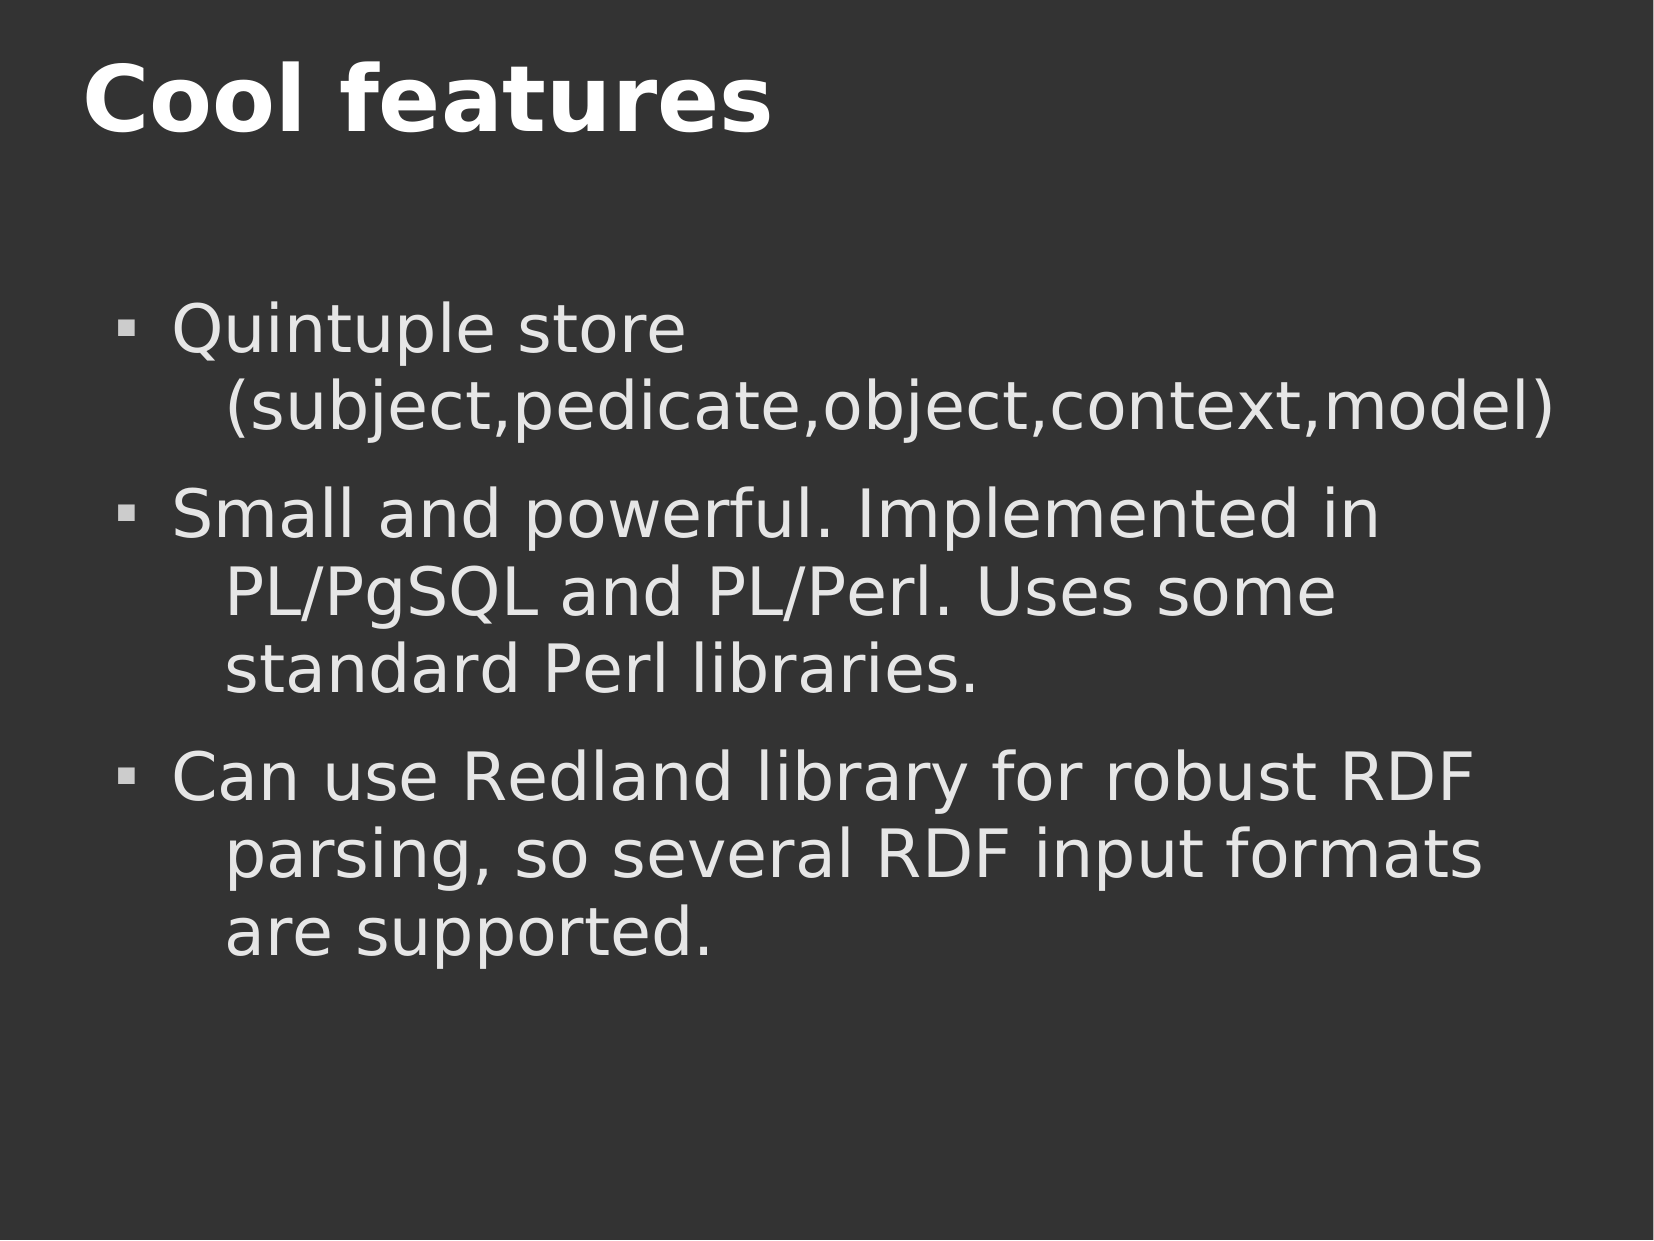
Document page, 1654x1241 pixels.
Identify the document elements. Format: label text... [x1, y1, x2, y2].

list Quintuple store (subject,pedicate,object,context,model) Small and powerful. Implemented in PL/PgSQL and PL/Perl. Uses some standard Perl libraries. Can use Redland library for robust RDF parsing, so several RDF input formats are supported. [82, 290, 1571, 1094]
title Cool features [82, 46, 1571, 154]
